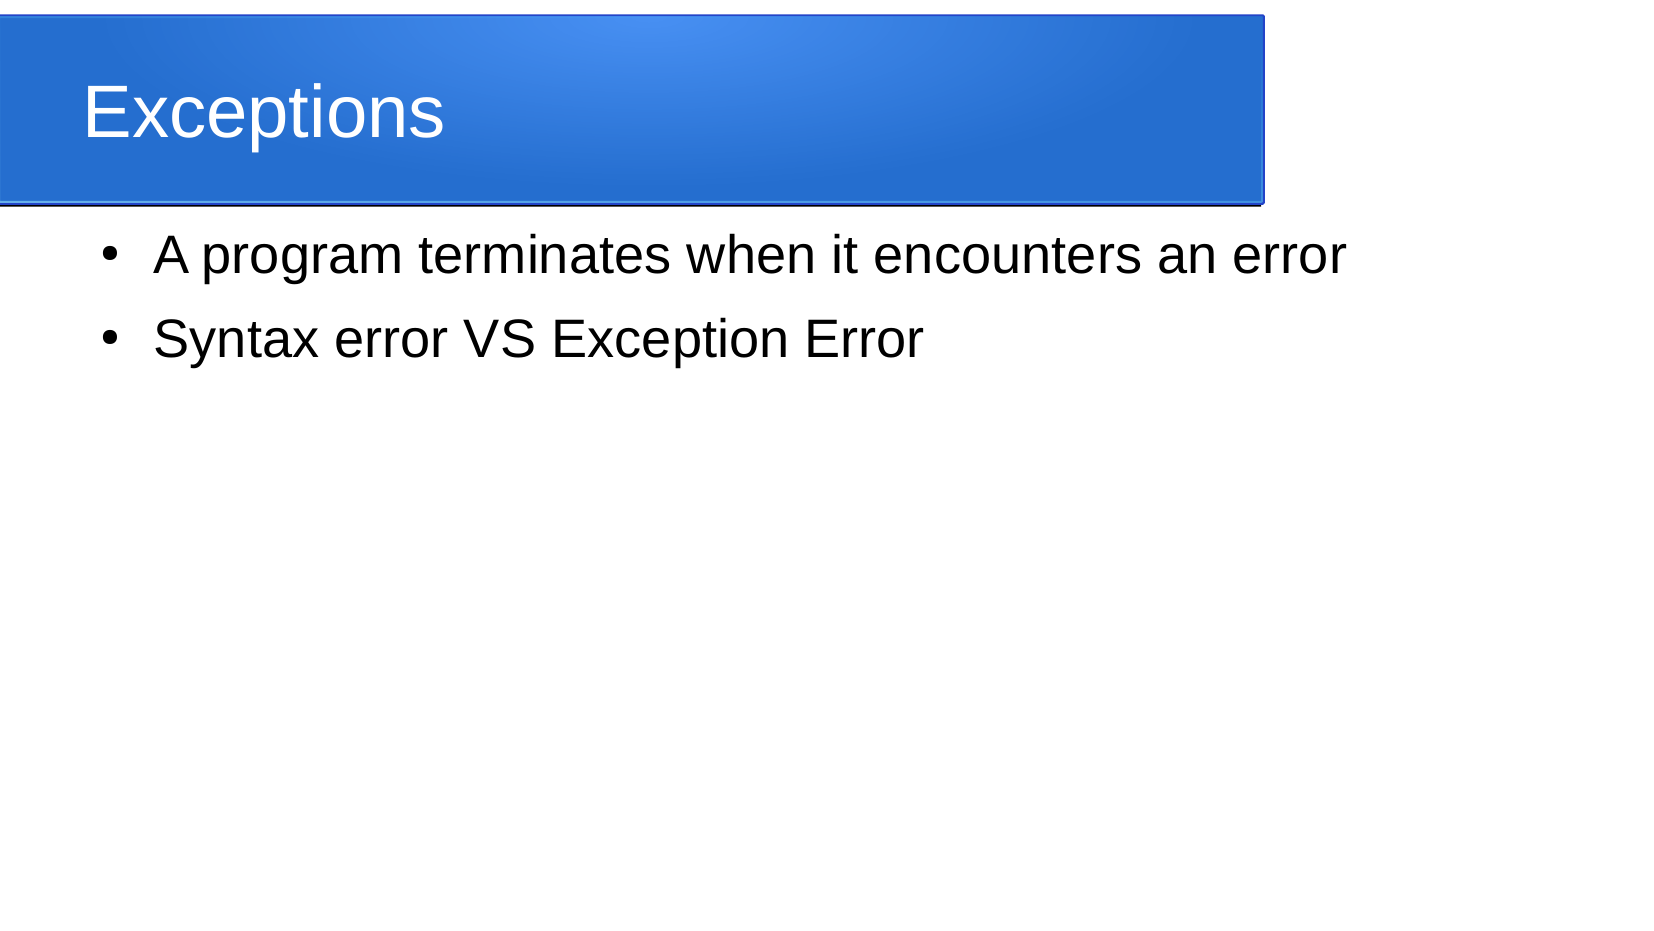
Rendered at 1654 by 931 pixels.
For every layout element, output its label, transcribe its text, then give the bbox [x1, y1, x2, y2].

list A program terminates when it encounters an error Syntax error VS Exception Error [82, 224, 1571, 764]
title Exceptions [82, 35, 1235, 189]
